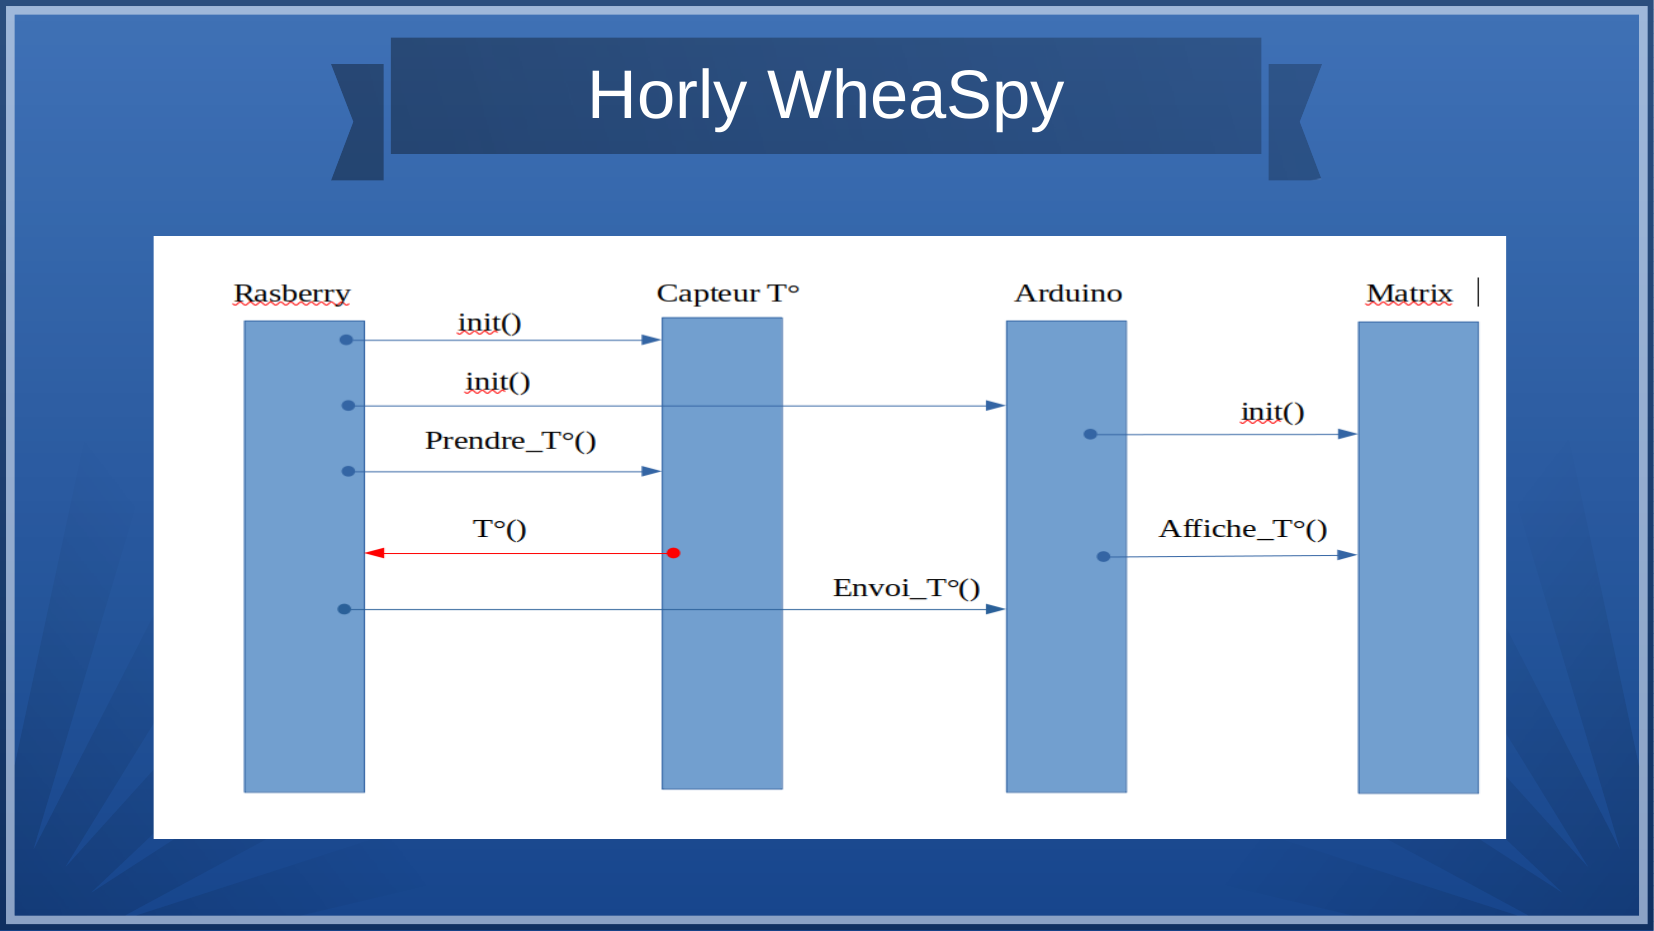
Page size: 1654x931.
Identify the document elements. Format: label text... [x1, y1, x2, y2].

picture [153, 236, 1507, 839]
title Horly WheaSpy [389, 35, 1264, 154]
